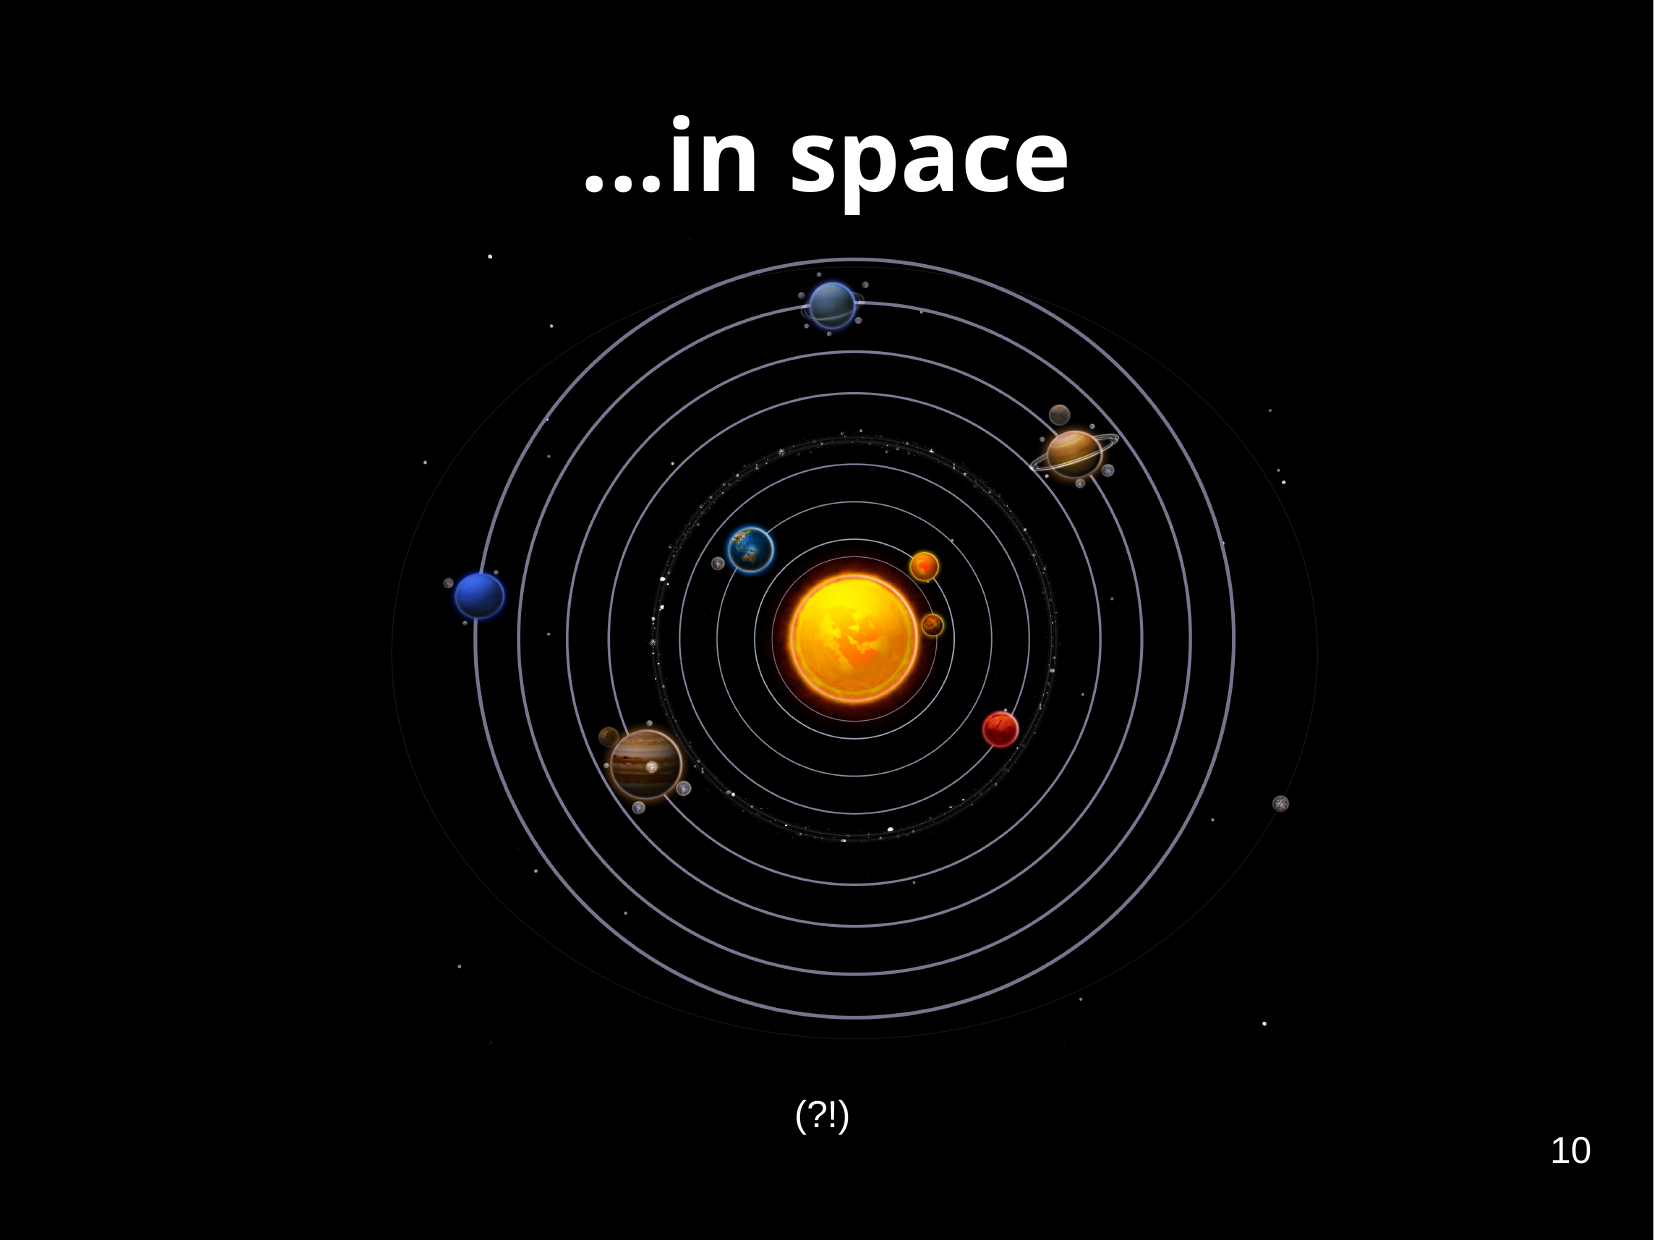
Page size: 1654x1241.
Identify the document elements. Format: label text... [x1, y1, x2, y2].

picture [354, 236, 1323, 1056]
text_box 10 [1535, 1122, 1607, 1179]
text_box (?!) [779, 1086, 981, 1144]
title ...in space [82, 49, 1571, 257]
